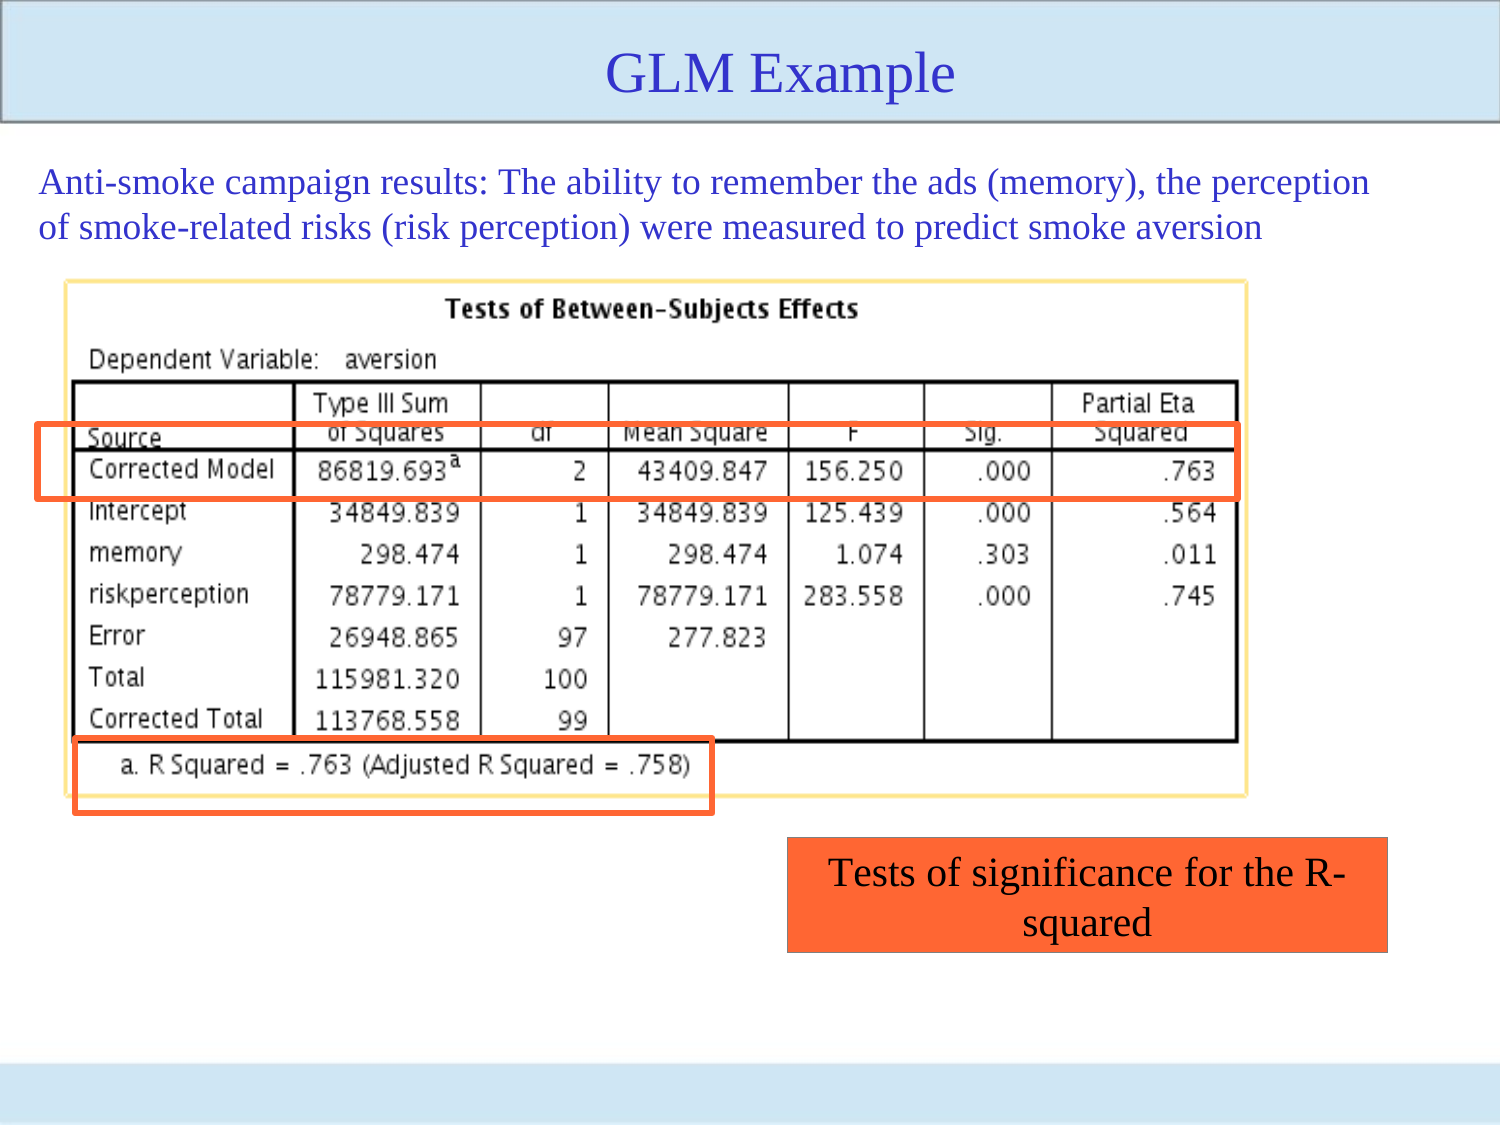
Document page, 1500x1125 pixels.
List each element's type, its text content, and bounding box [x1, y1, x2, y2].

picture [0, 0, 1500, 1125]
text_box Anti-smoke campaign results: The ability to remember the ads (memory), the perception of smoke-related risks (risk perception) were measured to predict smoke aversion [23, 149, 1426, 263]
text_box Tests of significance for the R-squared [787, 837, 1388, 953]
title GLM Example [249, 21, 1313, 117]
